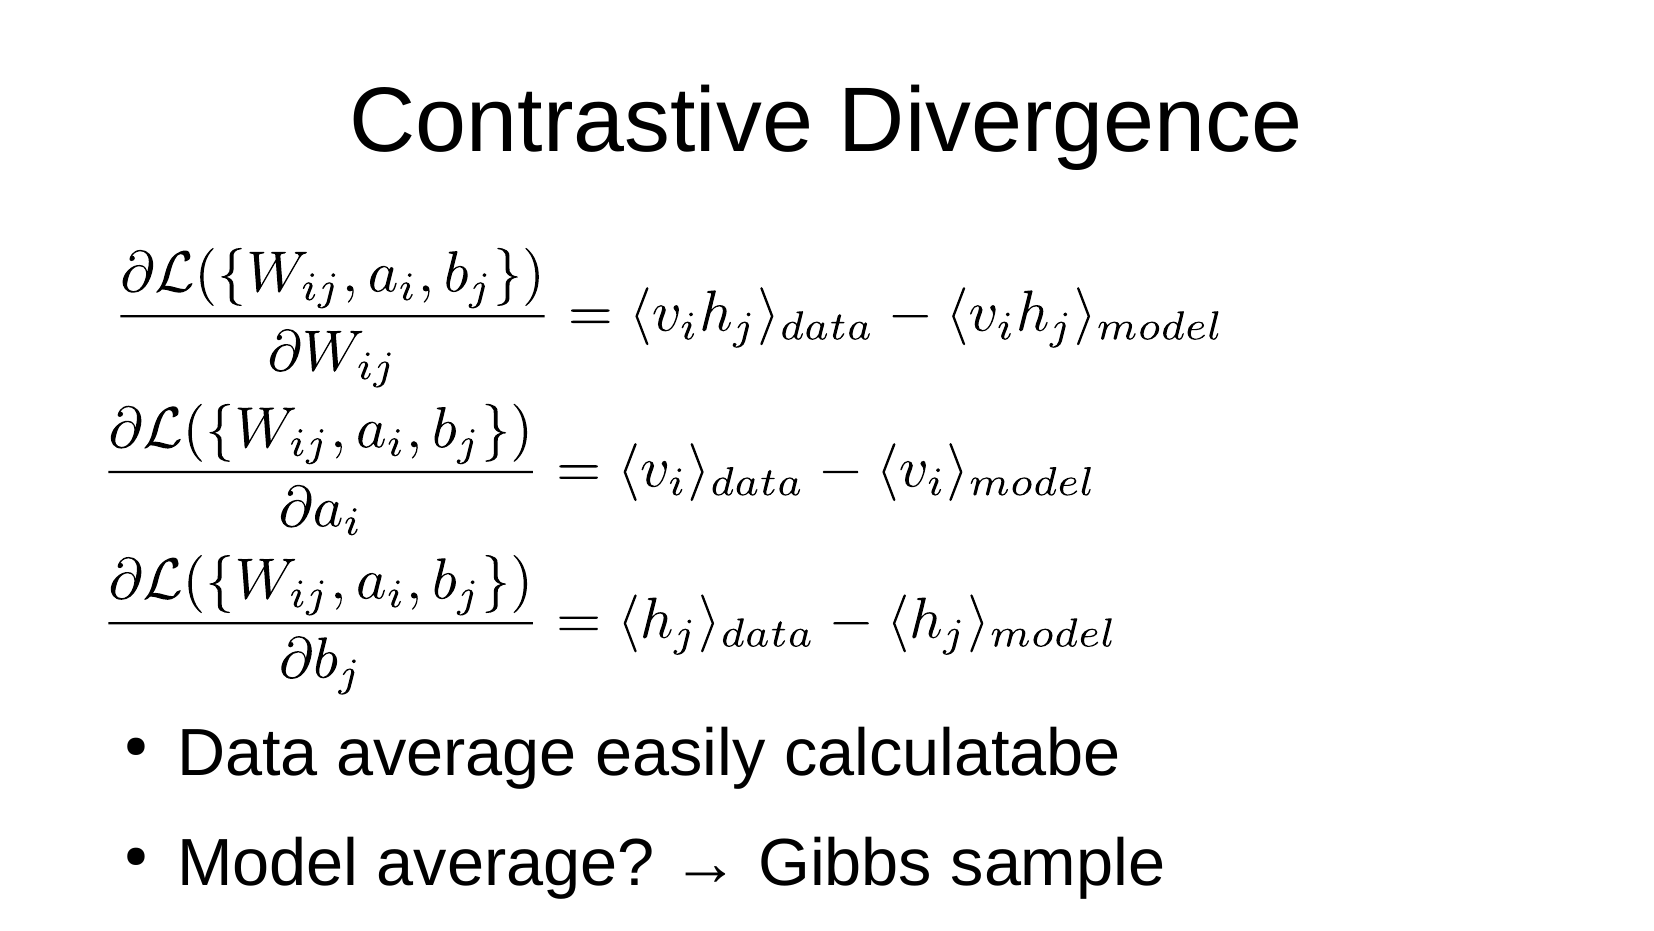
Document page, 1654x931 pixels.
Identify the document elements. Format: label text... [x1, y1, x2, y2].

picture [106, 401, 1093, 538]
title Contrastive Divergence [82, 37, 1571, 193]
picture [106, 552, 1114, 697]
picture [118, 245, 1221, 390]
list Data average easily calculatabe Model average? → Gibbs sample [106, 708, 1288, 899]
